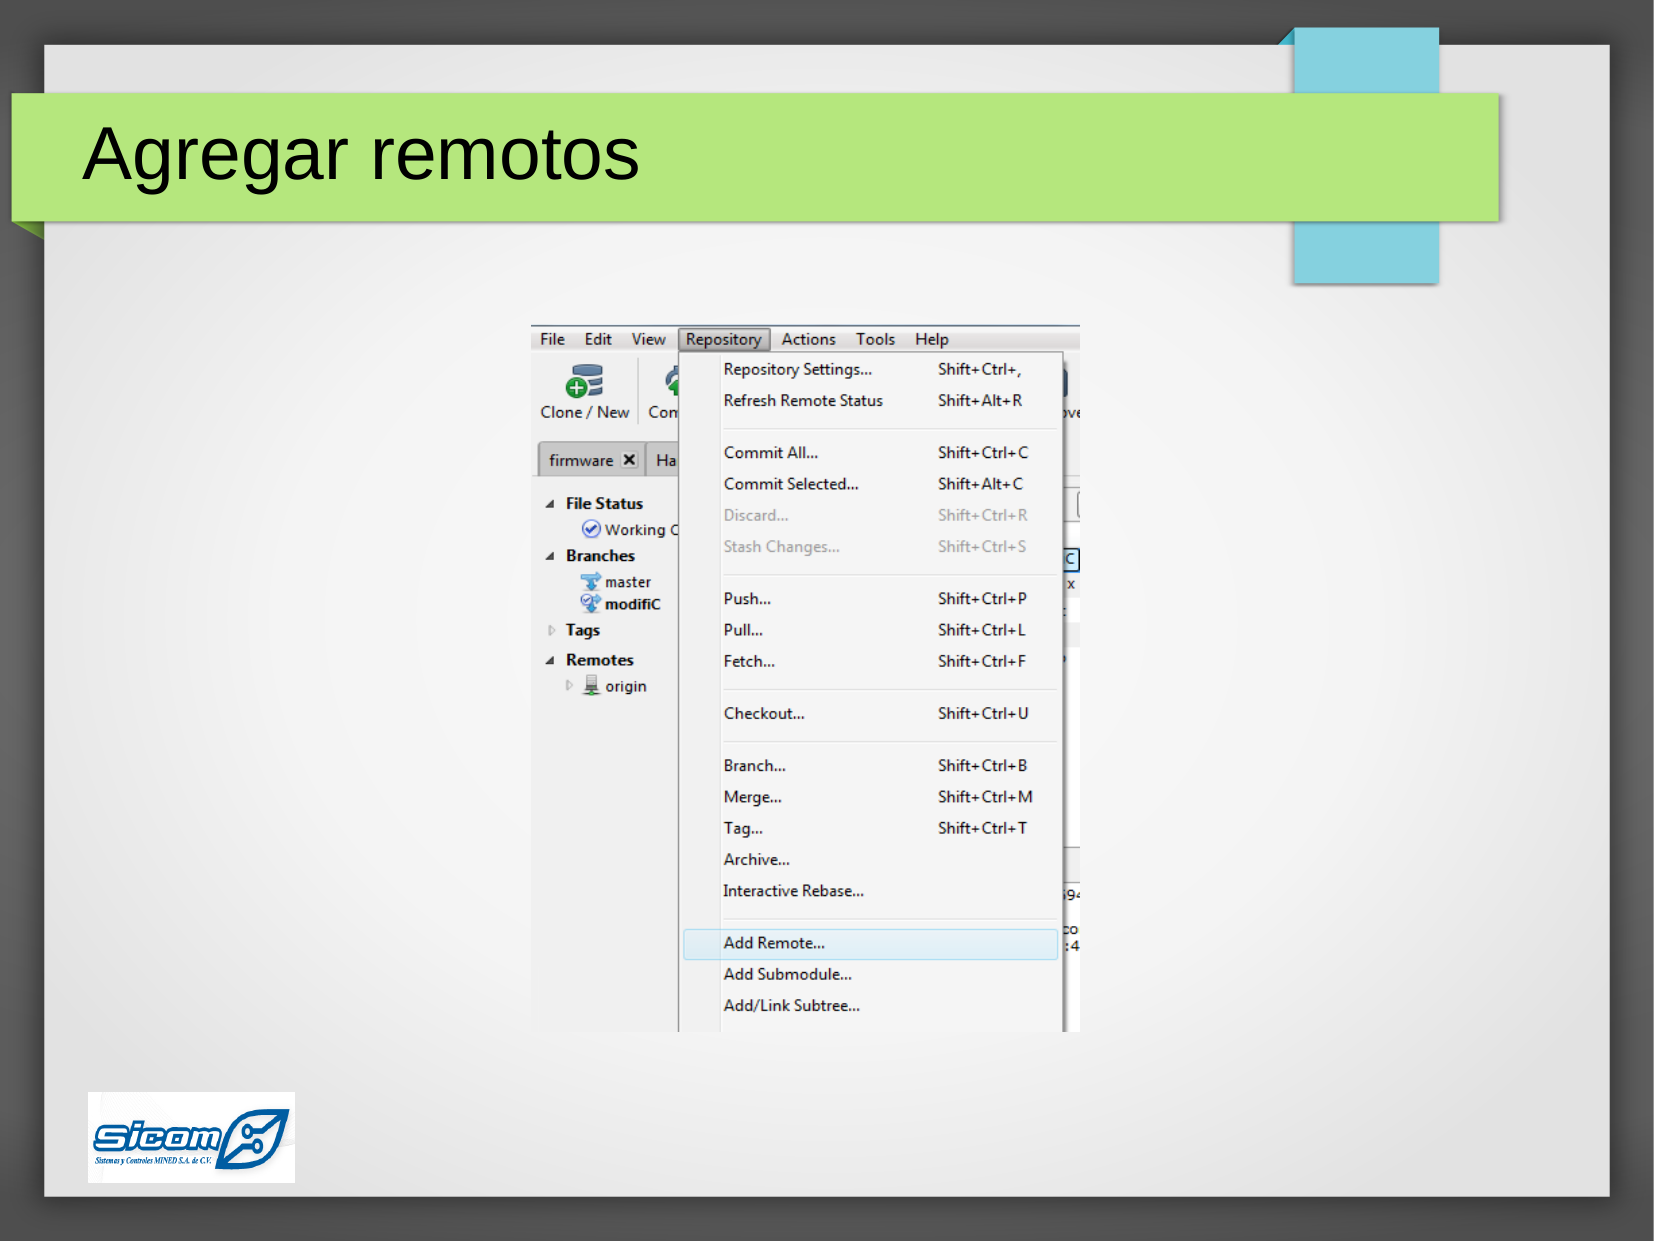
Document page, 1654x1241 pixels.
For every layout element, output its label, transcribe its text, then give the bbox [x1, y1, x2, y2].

picture [0, 0, 1654, 1241]
title Agregar remotos [82, 94, 1264, 213]
